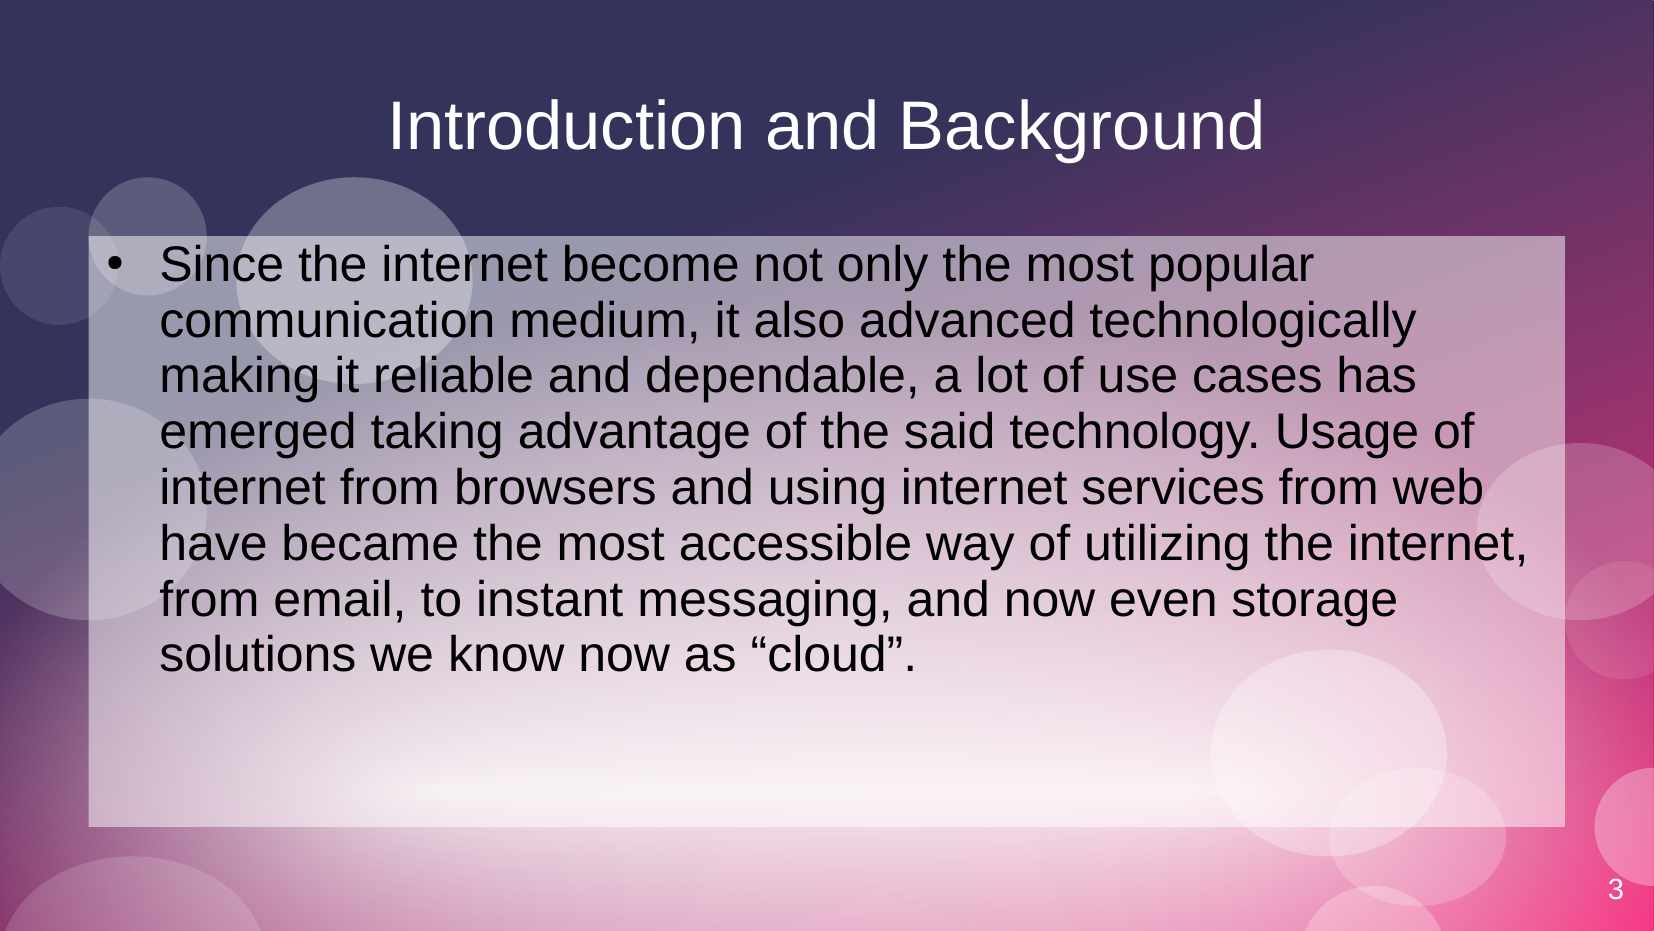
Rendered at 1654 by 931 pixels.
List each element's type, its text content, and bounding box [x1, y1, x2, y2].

title Introduction and Background [88, 44, 1565, 207]
list Since the internet become not only the most popular communication medium, it also advanced technologically making it reliable and dependable, a lot of use cases has emerged taking advantage of the said technology. Usage of internet from browsers and using internet services from web have became the most accessible way of utilizing the internet, from email, to instant messaging, and now even storage solutions we know now as “cloud”. [88, 236, 1565, 827]
